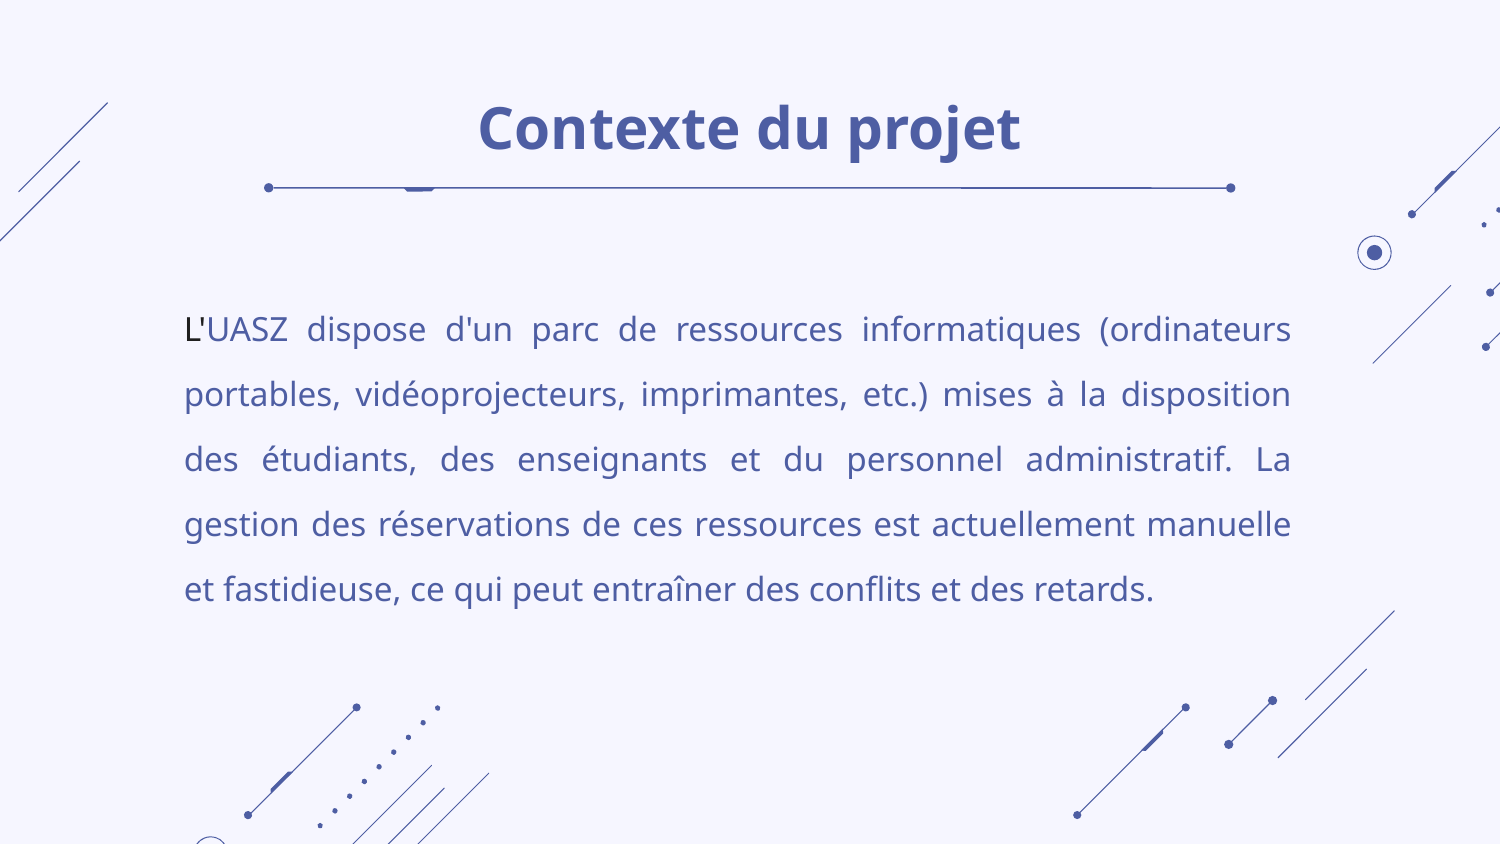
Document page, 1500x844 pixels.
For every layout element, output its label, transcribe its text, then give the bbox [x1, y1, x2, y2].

text_box L'UASZ dispose d'un parc de ressources informatiques (ordinateurs portables, vidéoprojecteurs, imprimantes, etc.) mises à la disposition des étudiants, des enseignants et du personnel administratif. La gestion des réservations de ces ressources est actuellement manuelle et fastidieuse, ce qui peut entraîner des conflits et des retards. [168, 268, 1309, 666]
text_box [1277, 668, 1367, 759]
text_box [1305, 610, 1395, 701]
text_box [1224, 695, 1278, 750]
text_box [1073, 703, 1190, 820]
title Contexte du projet [128, 91, 1372, 186]
text_box [264, 183, 274, 193]
text_box [1226, 183, 1236, 193]
